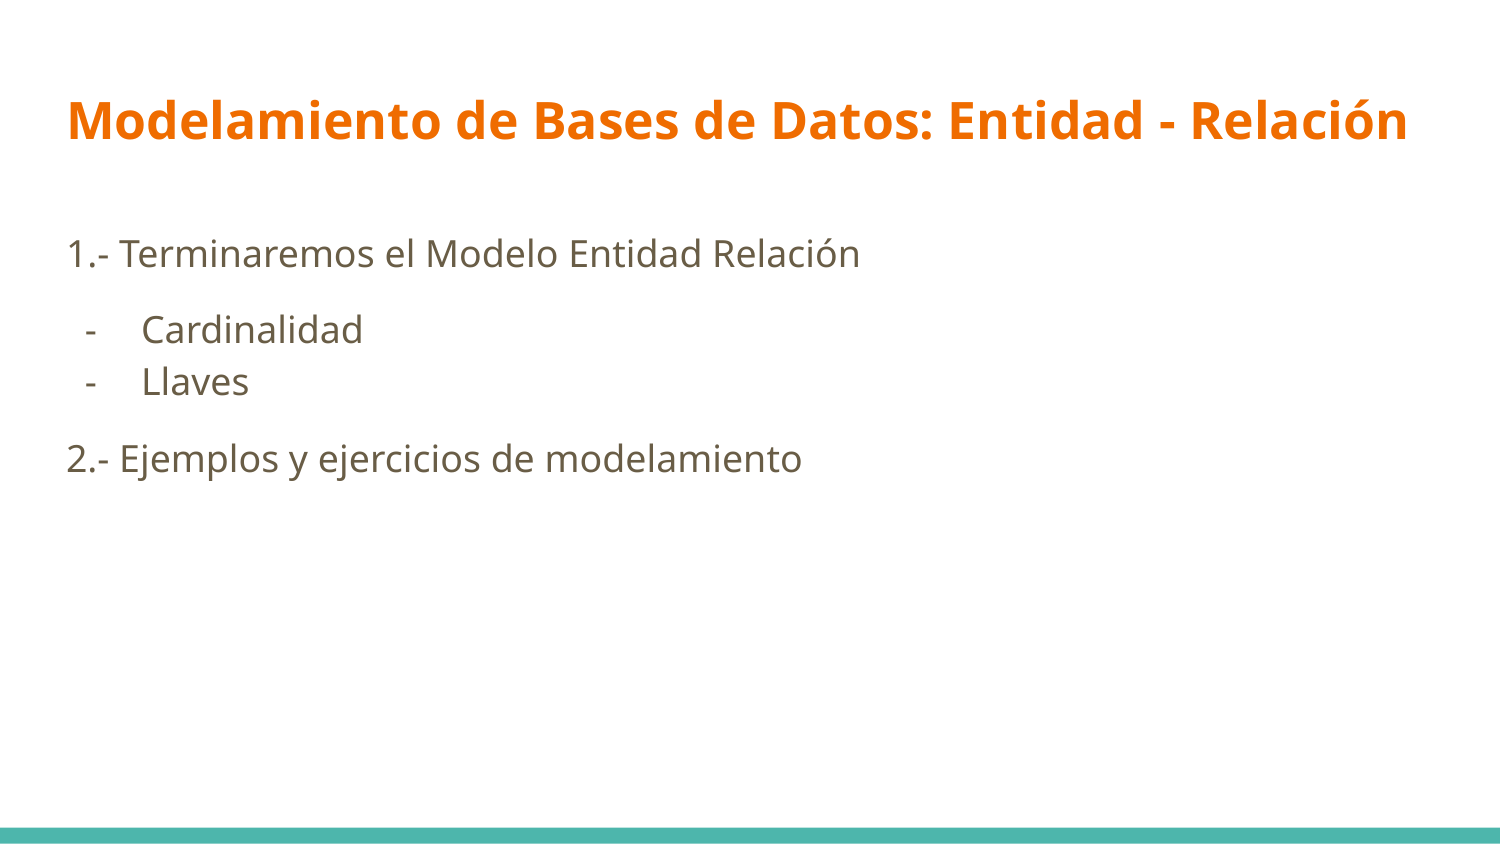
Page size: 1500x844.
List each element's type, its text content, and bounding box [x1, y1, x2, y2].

title Modelamiento de Bases de Datos: Entidad - Relación [51, 72, 1449, 189]
list 1.- Terminaremos el Modelo Entidad Relación Cardinalidad Llaves 2.- Ejemplos y ejercicios de modelamiento [51, 207, 1449, 750]
